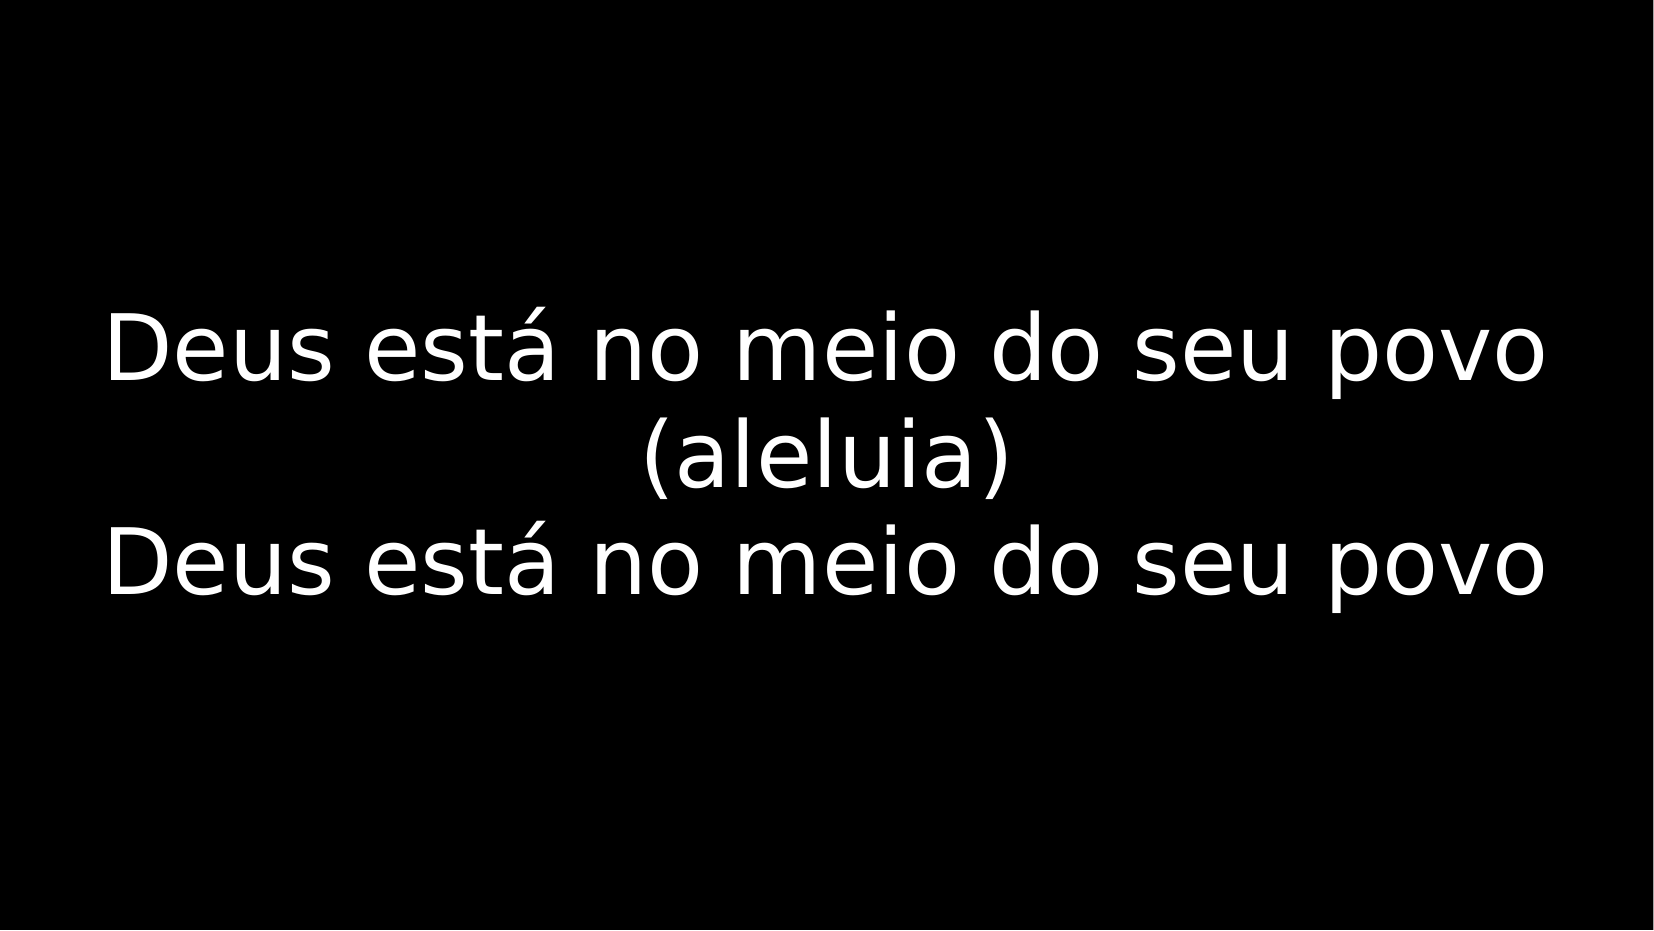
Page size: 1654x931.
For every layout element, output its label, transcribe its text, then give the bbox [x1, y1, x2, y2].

subtitle Deus está no meio do seu povo (aleluia) Deus está no meio do seu povo [82, 36, 1571, 875]
